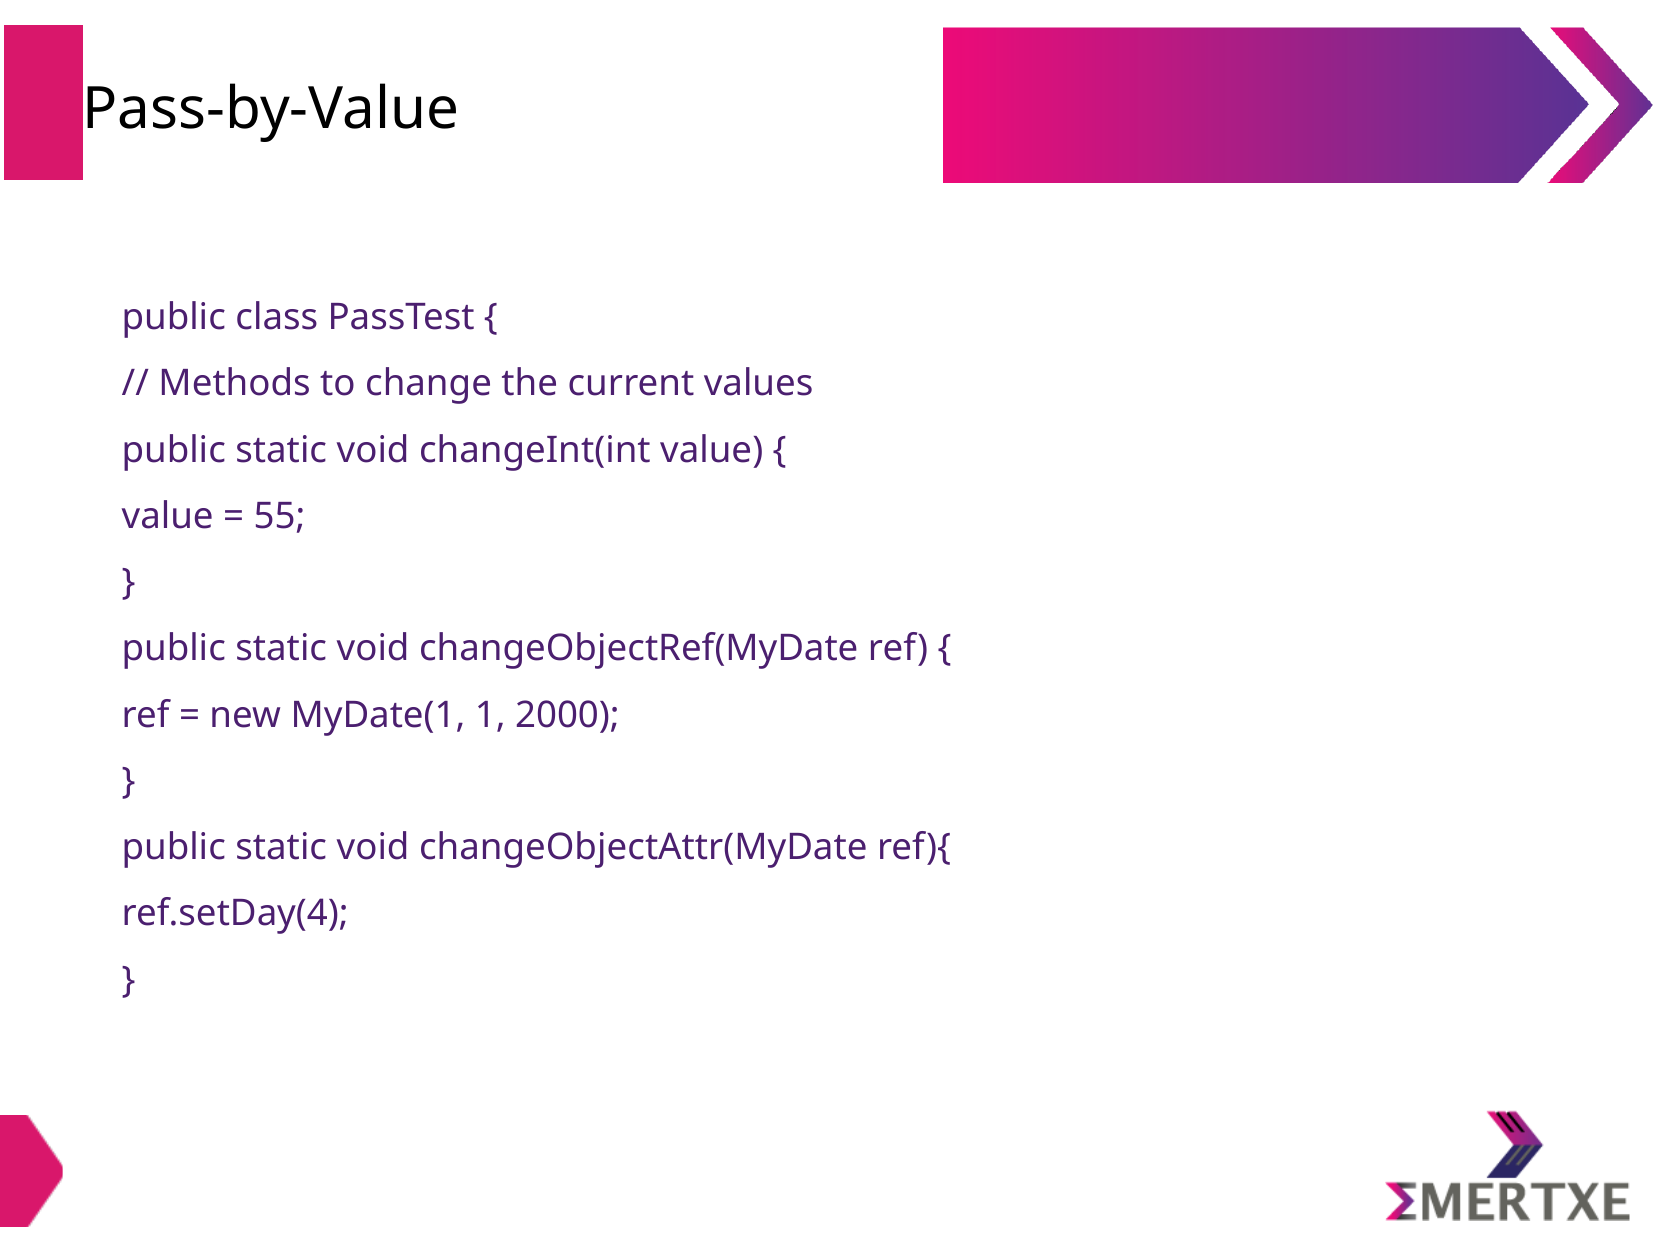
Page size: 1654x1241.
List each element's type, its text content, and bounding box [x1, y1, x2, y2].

picture [1571, 27, 1653, 183]
title Pass-by-Value [82, 2, 1571, 210]
picture [1385, 1107, 1631, 1221]
list public class PassTest { // Methods to change the current values public static void changeInt(int value) { value = 55; } public static void changeObjectRef(MyDate ref) { ref = new MyDate(1, 1, 2000); } public static void changeObjectAttr(MyDate ref){ ref.setDay(4); } [82, 290, 1571, 1010]
